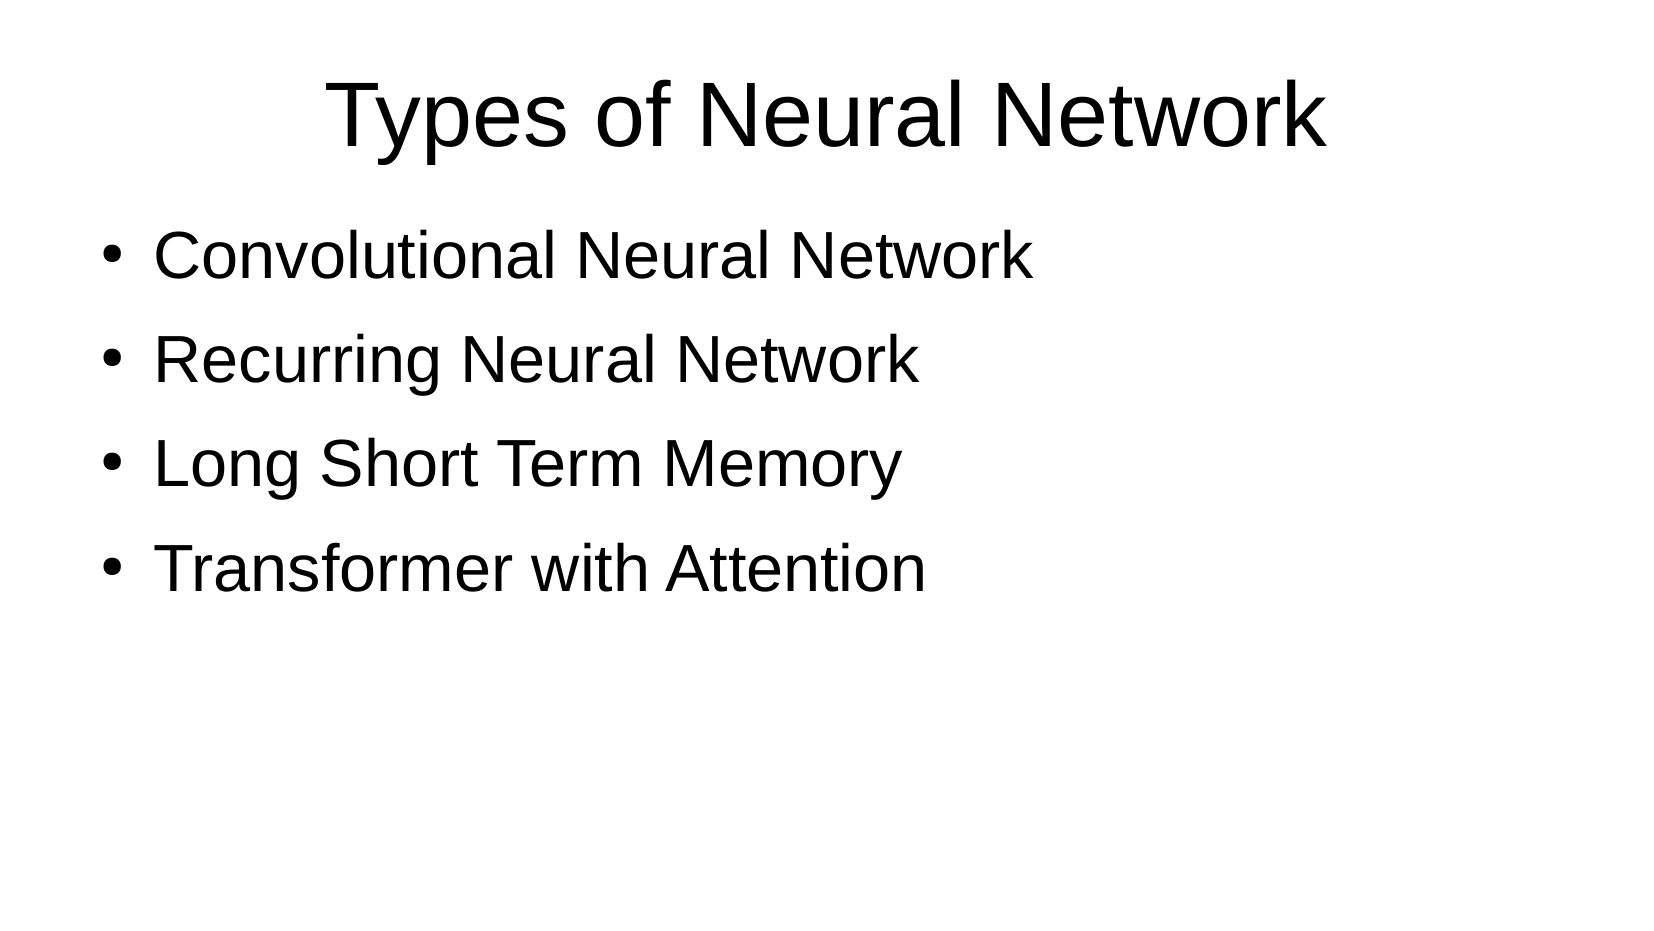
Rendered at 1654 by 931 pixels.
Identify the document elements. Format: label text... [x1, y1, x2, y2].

title Types of Neural Network [82, 37, 1571, 193]
list Convolutional Neural Network Recurring Neural Network Long Short Term Memory Transformer with Attention [82, 217, 1571, 758]
